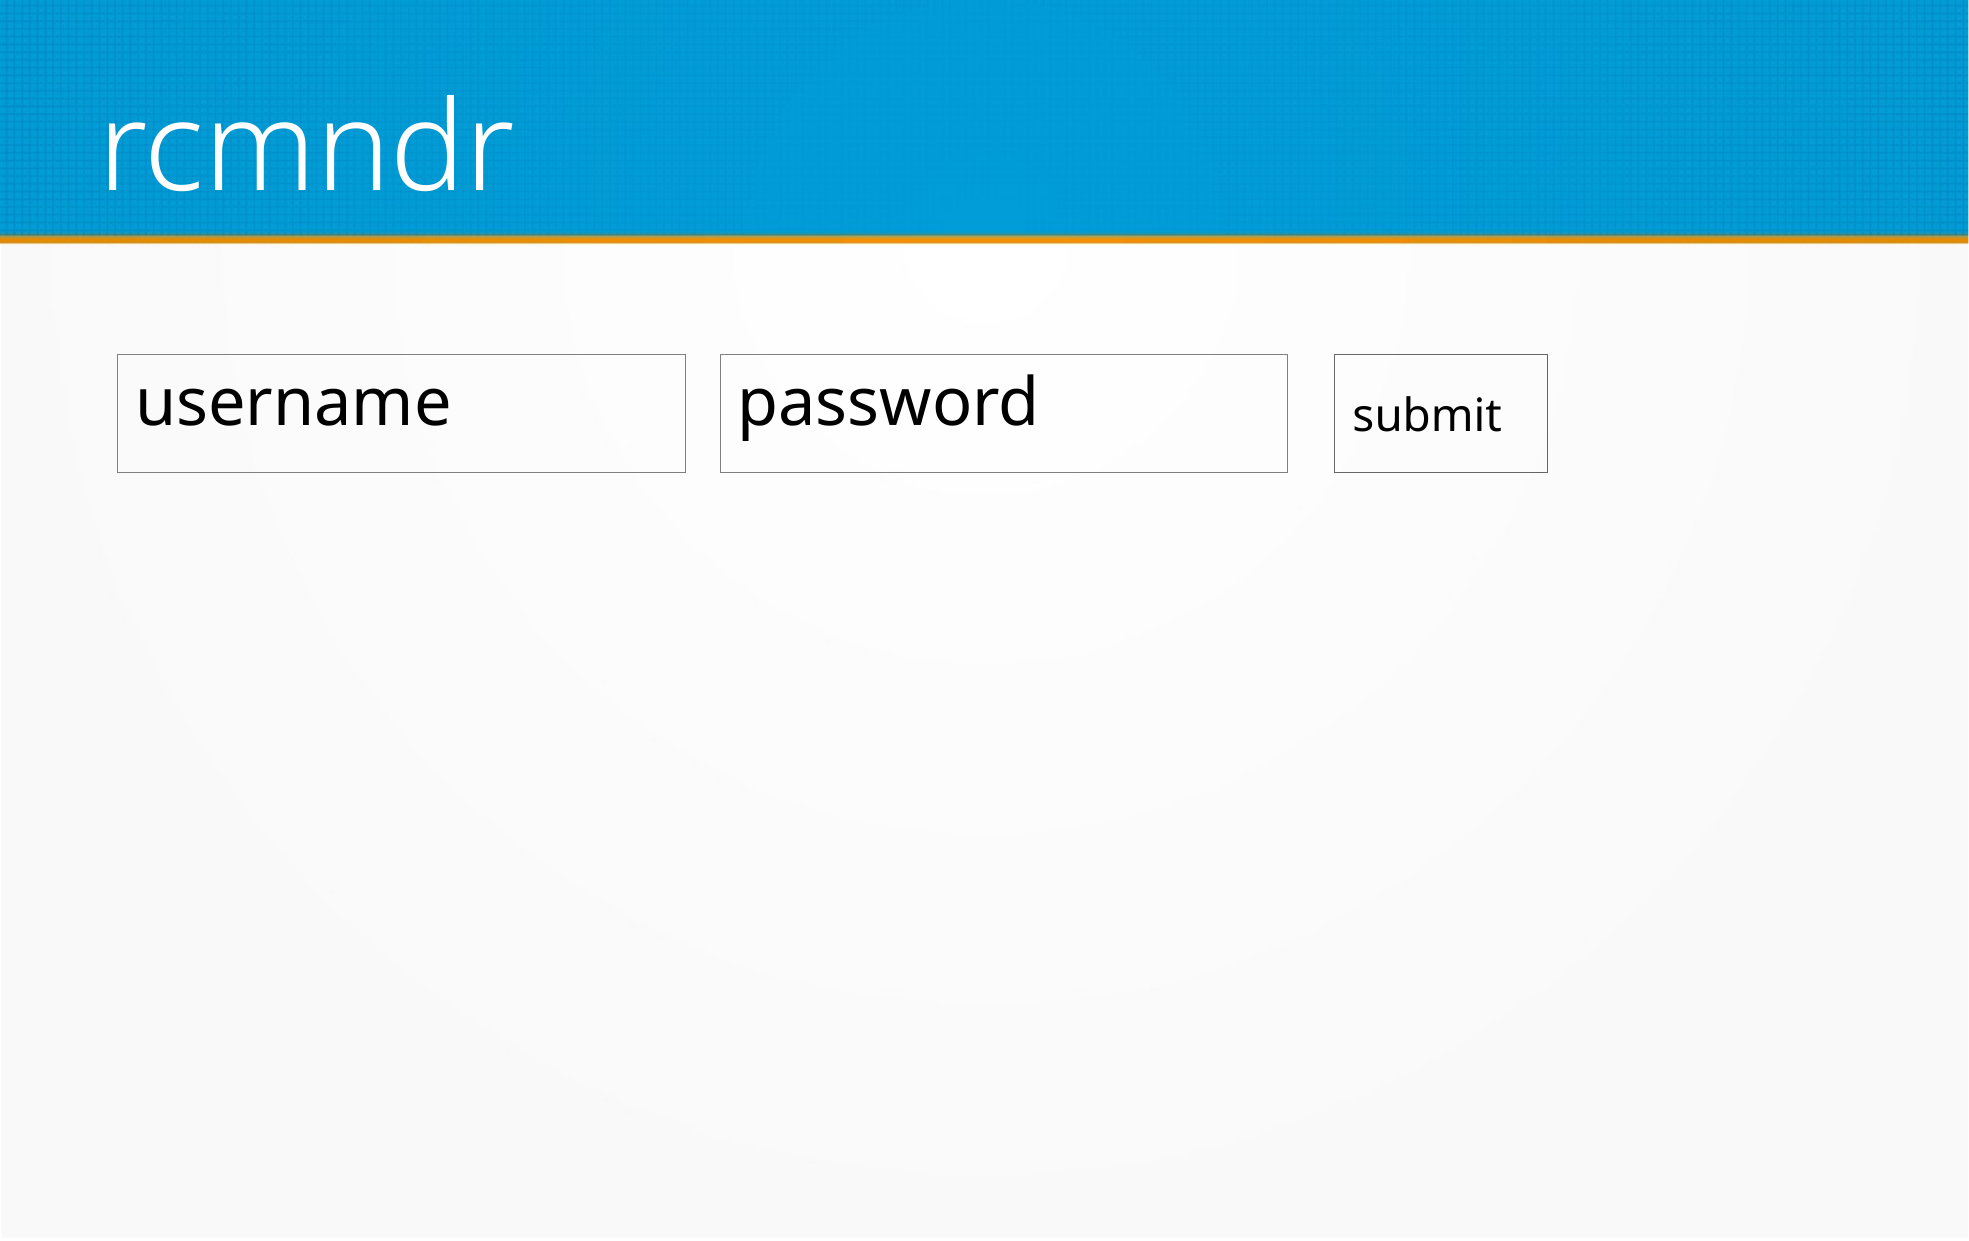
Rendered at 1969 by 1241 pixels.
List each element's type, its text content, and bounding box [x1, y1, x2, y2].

title rcmndr [98, 19, 1870, 227]
list username [117, 354, 686, 473]
picture [0, 233, 1969, 1241]
list password [720, 354, 1288, 473]
text_box submit [1334, 354, 1548, 473]
